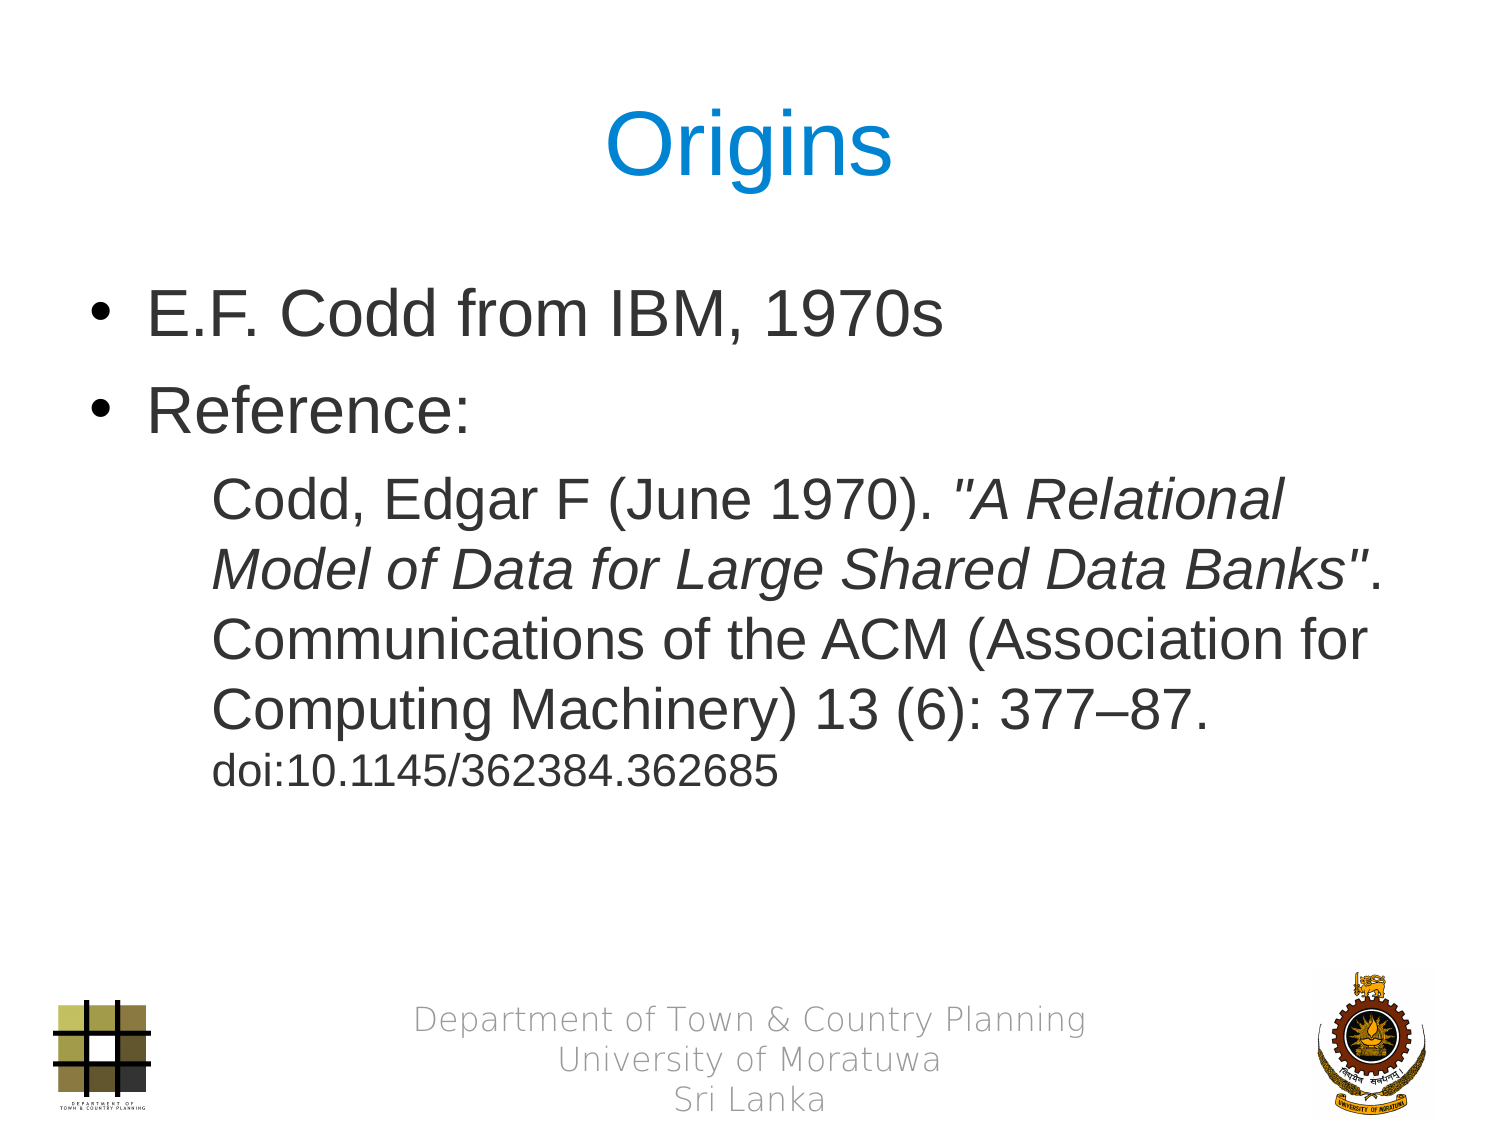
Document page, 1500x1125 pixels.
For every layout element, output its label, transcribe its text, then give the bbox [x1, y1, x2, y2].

picture [53, 1000, 151, 1110]
list E.F. Codd from IBM, 1970s Reference: Codd, Edgar F (June 1970). "A Relational Model of Data for Large Shared Data Banks". Communications of the ACM (Association for Computing Machinery) 13 (6): 377–87. doi:10.1145/362384.362685 [75, 262, 1426, 916]
picture [1312, 966, 1435, 1125]
title Origins [75, 45, 1426, 233]
